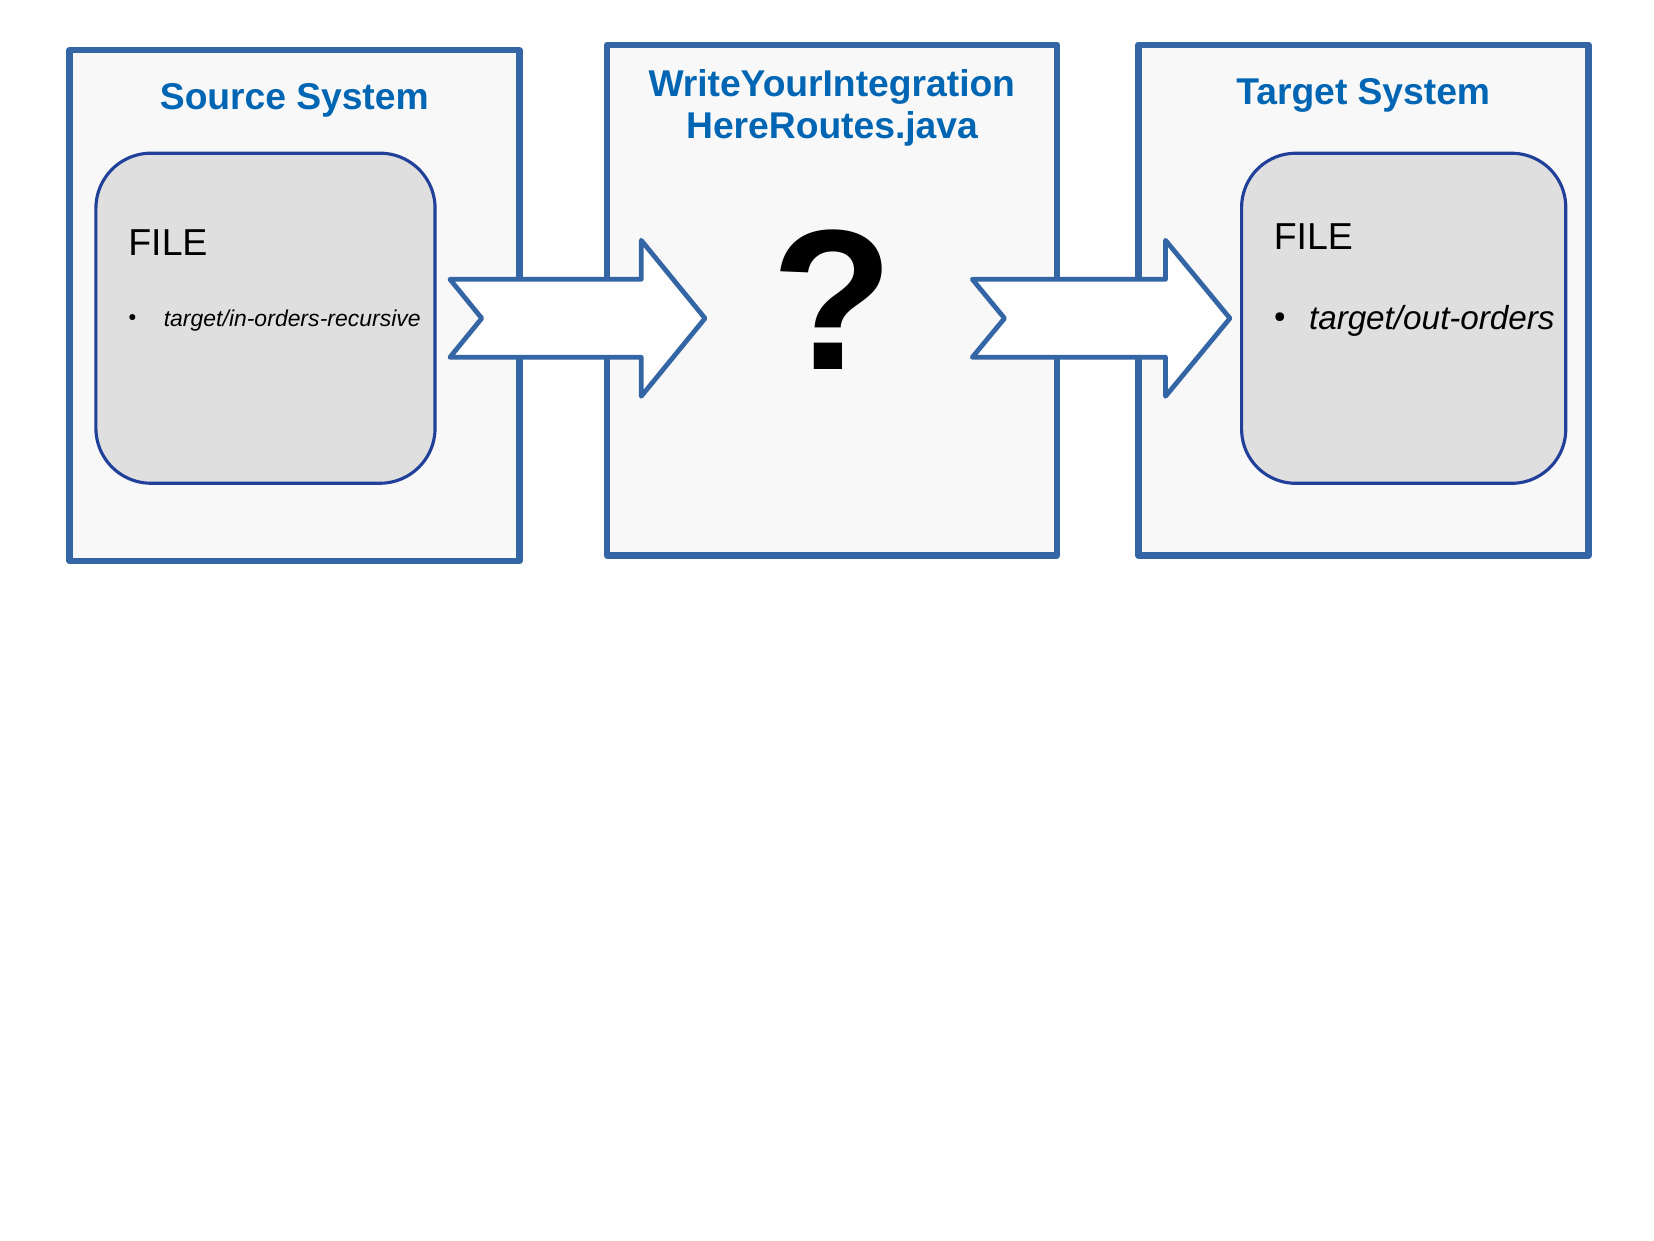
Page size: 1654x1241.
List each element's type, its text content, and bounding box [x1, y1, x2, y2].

text_box FILE target/in-orders-recursive [95, 153, 436, 484]
text_box [449, 240, 706, 397]
text_box Source System [69, 50, 520, 562]
text_box [972, 240, 1230, 397]
text_box FILE target/out-orders [1241, 153, 1566, 484]
text_box Target System [1138, 44, 1589, 556]
text_box WriteYourIntegration HereRoutes.java ? [607, 44, 1058, 556]
